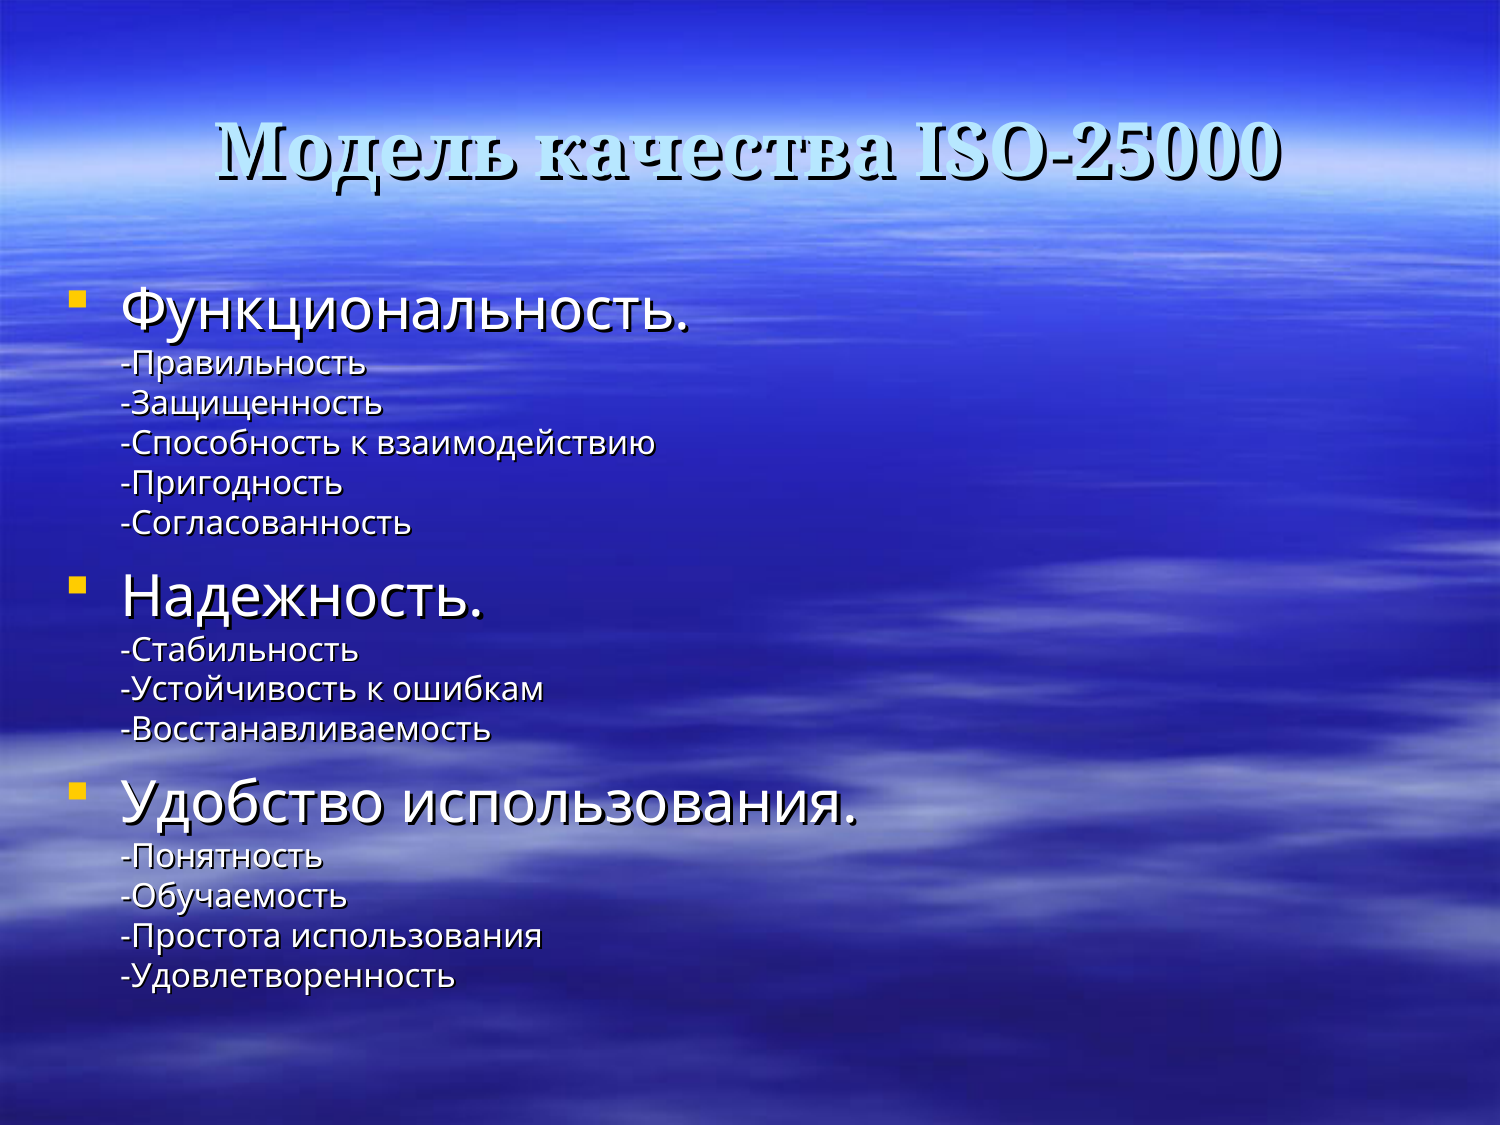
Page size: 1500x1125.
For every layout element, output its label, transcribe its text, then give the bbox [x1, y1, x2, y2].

title Модель качества ISO-25000 [49, 28, 1446, 263]
text_box Функциональность. -Правильность -Защищенность -Способность к взаимодействию -Пригодность -Согласованность Надежность. -Стабильность -Устойчивость к ошибкам -Восстанавливаемость Удобство использования. -Понятность -Обучаемость -Простота использования -Удовлетворенность [49, 263, 1451, 990]
picture [0, 0, 1500, 1125]
